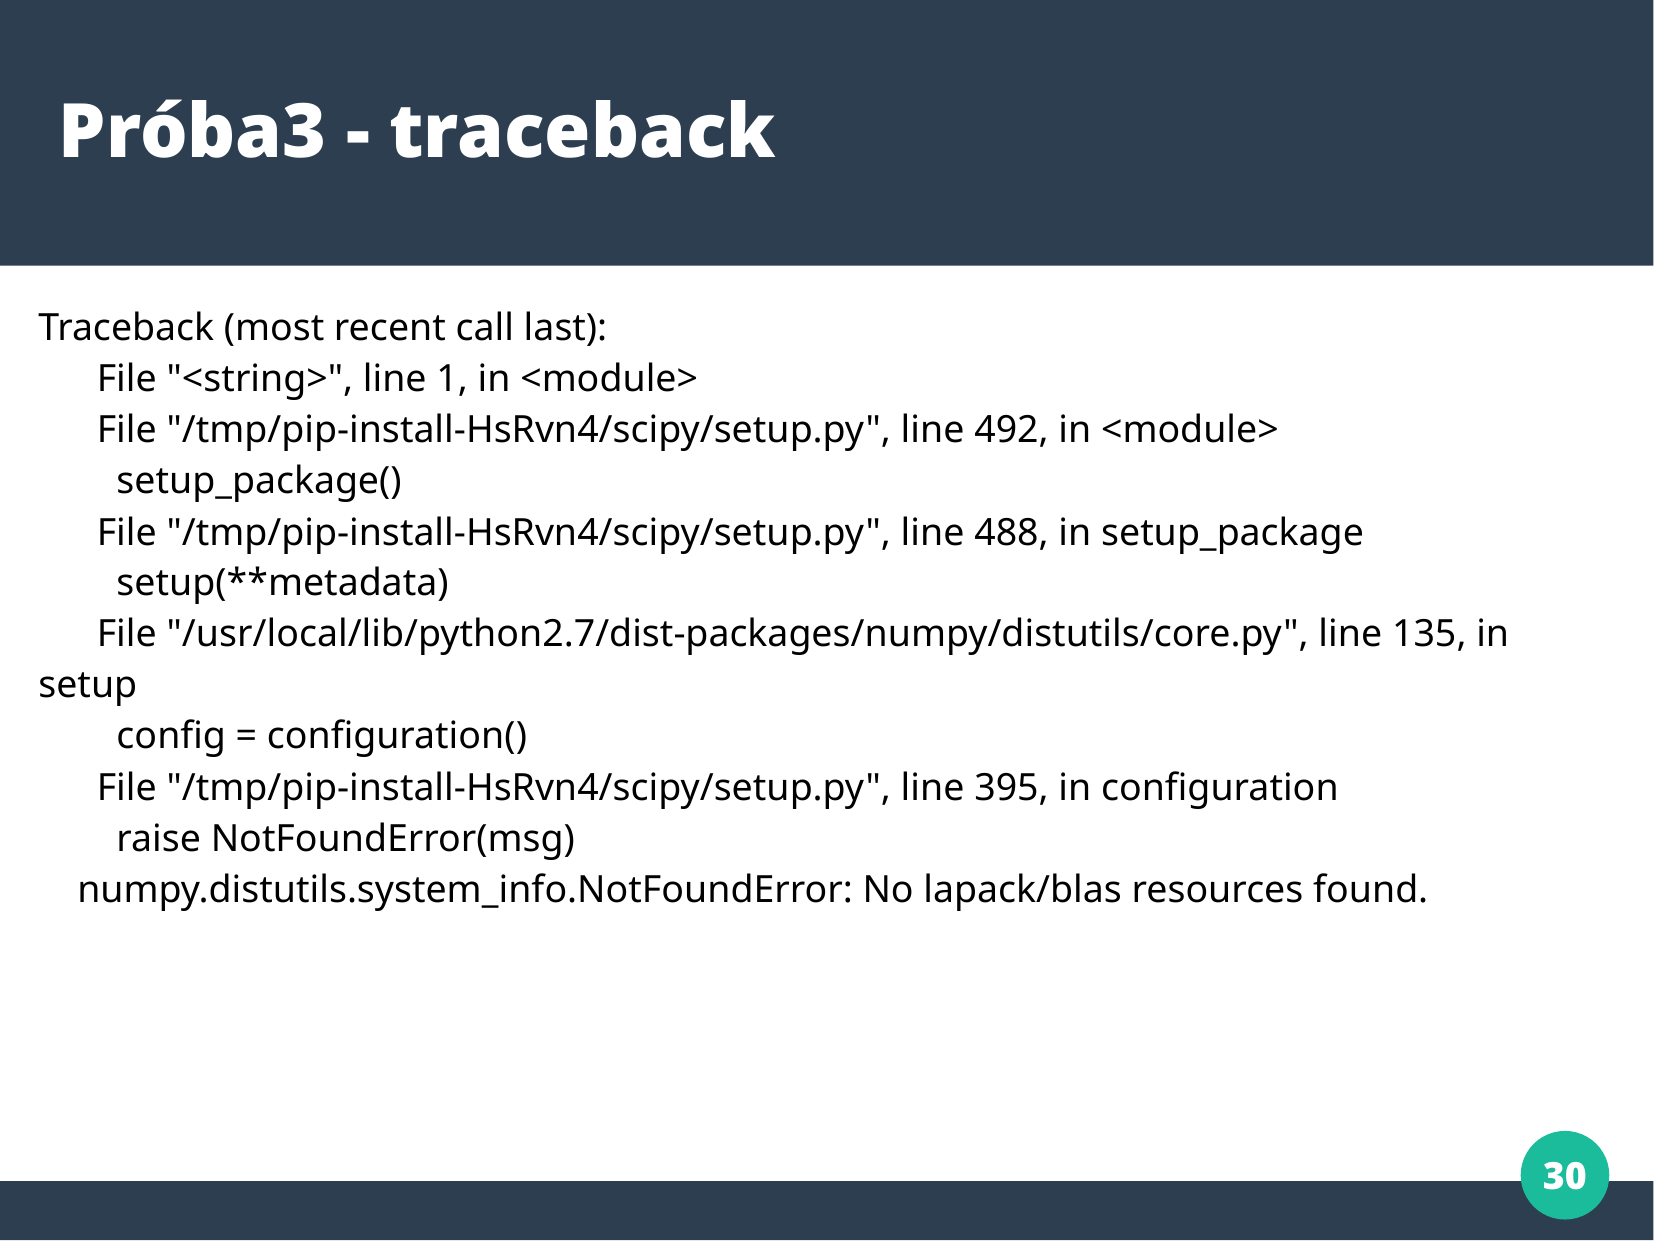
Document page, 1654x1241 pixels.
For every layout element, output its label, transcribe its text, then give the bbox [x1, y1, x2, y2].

title Próba3 - traceback [59, 49, 1595, 207]
text_box Traceback (most recent call last): File "<string>", line 1, in <module> File "/tmp/pip-install-HsRvn4/scipy/setup.py", line 492, in <module> setup_package() File "/tmp/pip-install-HsRvn4/scipy/setup.py", line 488, in setup_package setup(**metadata) File "/usr/local/lib/python2.7/dist-packages/numpy/distutils/core.py", line 135, in setup config = configuration() File "/tmp/pip-install-HsRvn4/scipy/setup.py", line 395, in configuration raise NotFoundError(msg) numpy.distutils.system_info.NotFoundError: No lapack/blas resources found. [23, 293, 1630, 1229]
